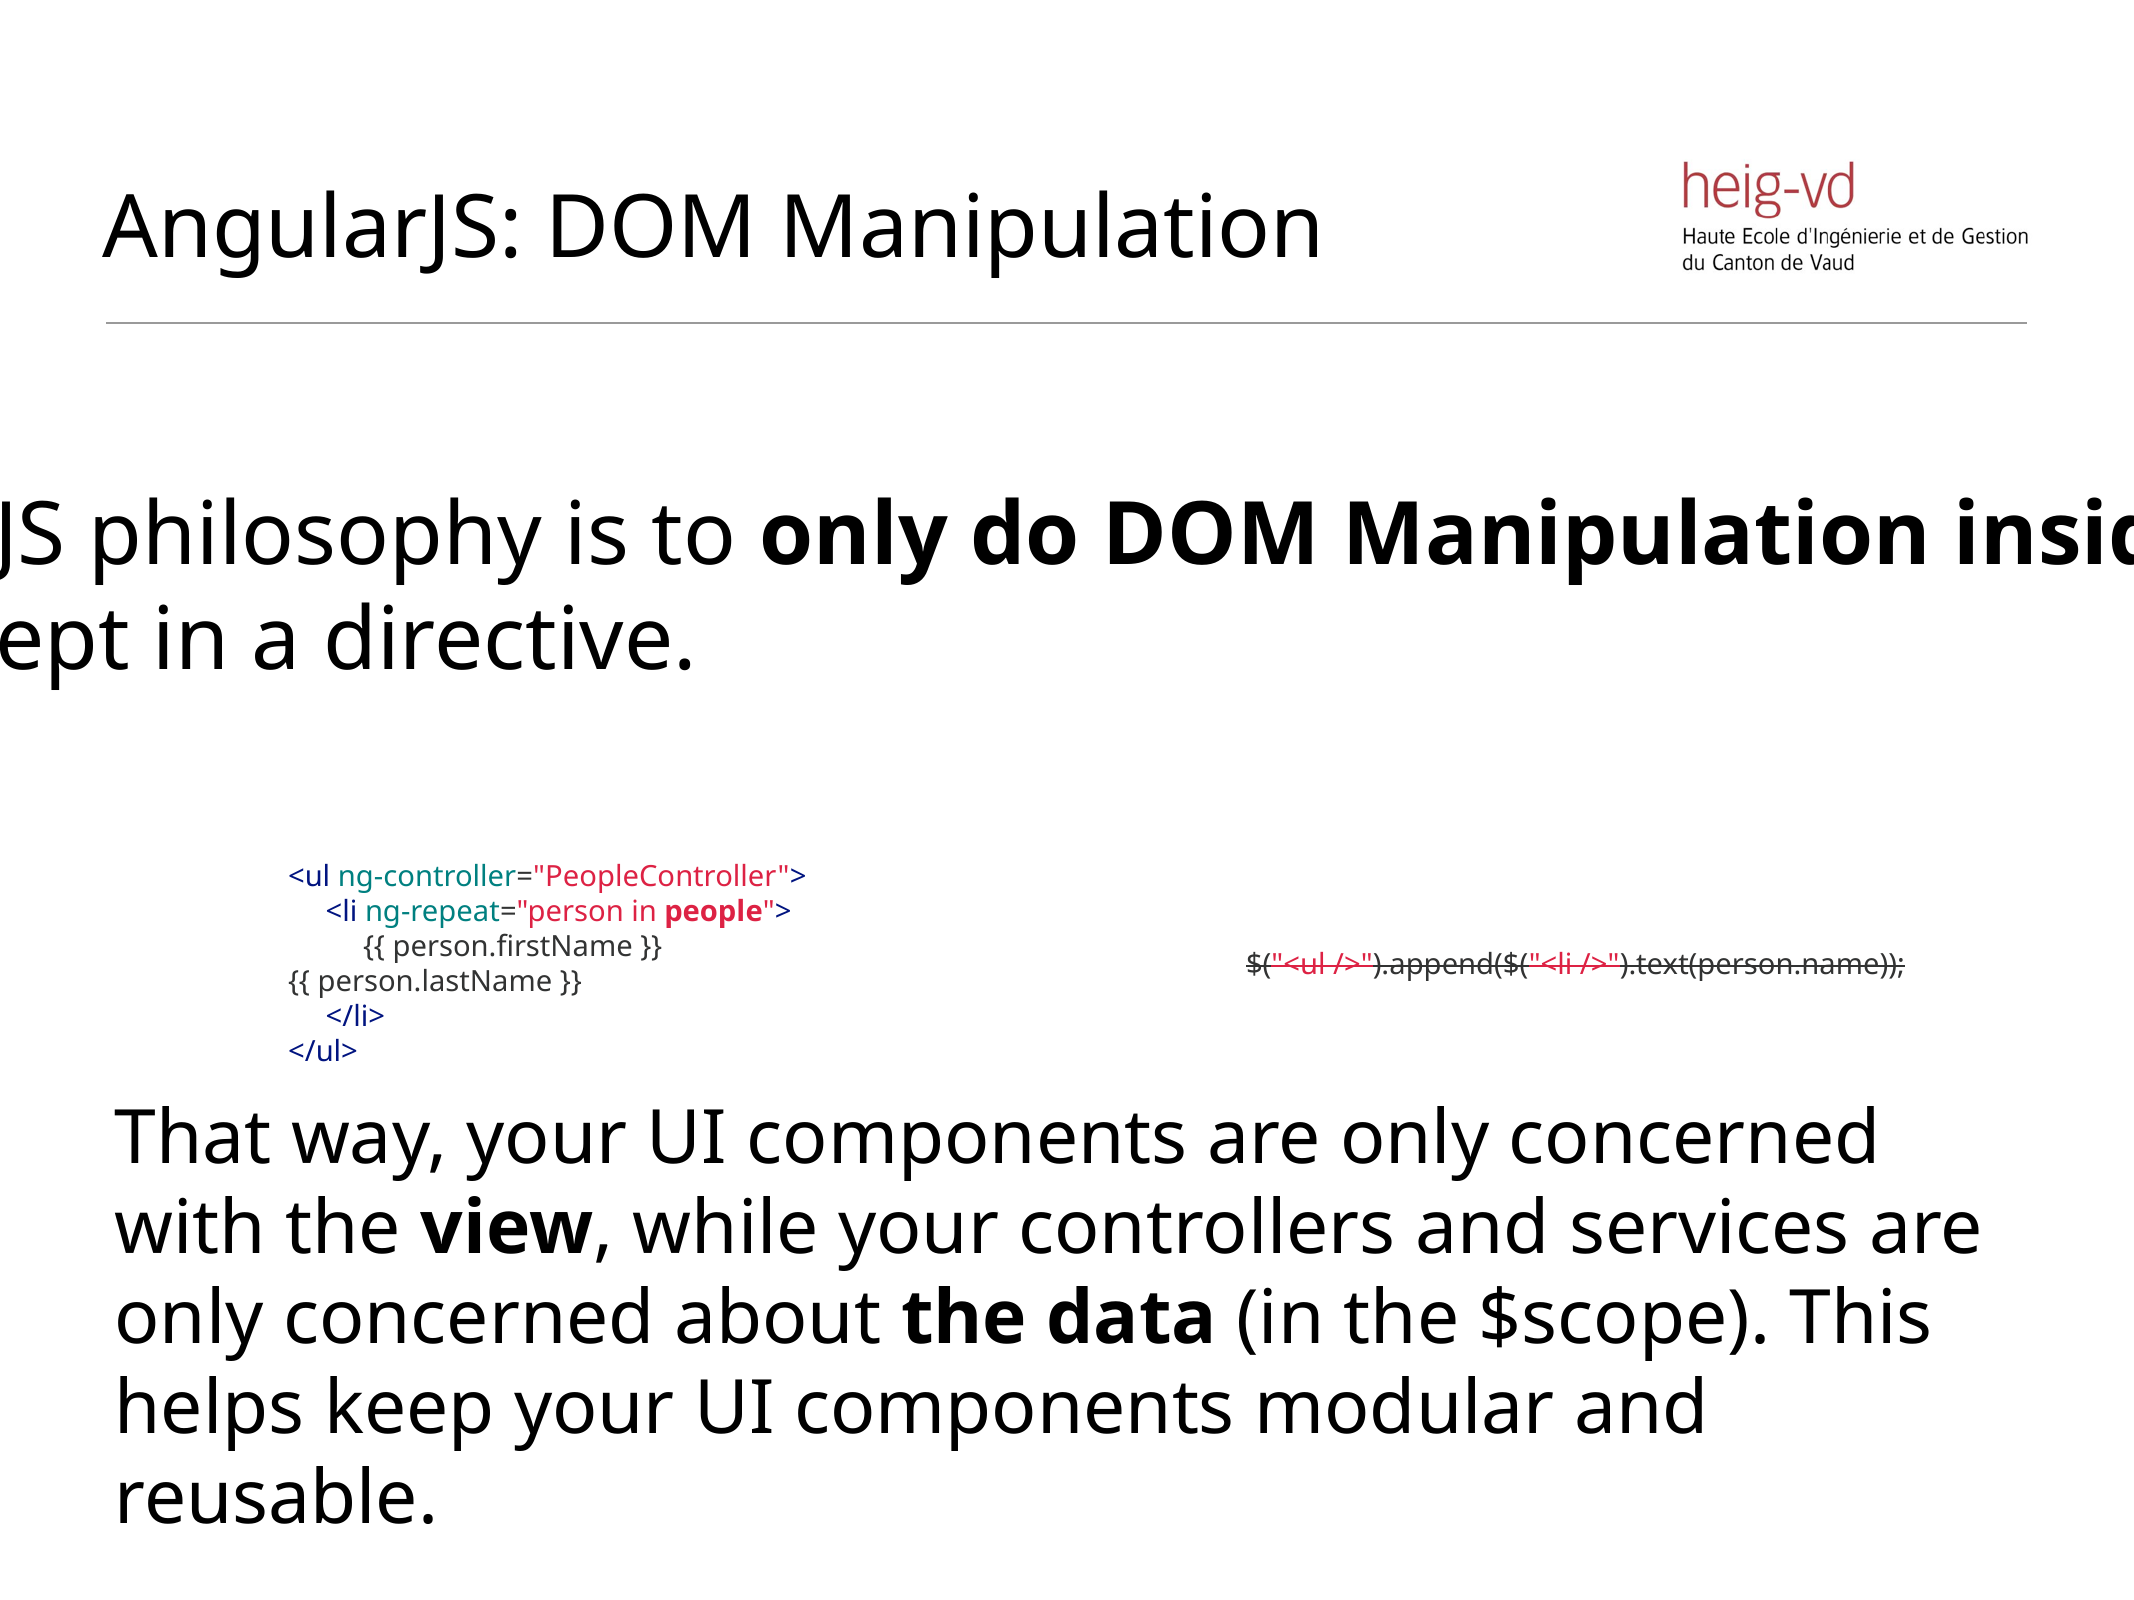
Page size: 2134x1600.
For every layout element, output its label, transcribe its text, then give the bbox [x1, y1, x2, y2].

text_box $("<ul />").append($("<li />").text(person.name)); [1237, 936, 1914, 989]
text_box <ul ng-controller="PeopleController"> <li ng-repeat="person in people"> {{ person.firstName }} {{ person.lastName }} </li> </ul> [279, 866, 898, 1059]
text_box That way, your UI components are only concerned with the view, while your controllers and services are only concerned about the data (in the $scope). This helps keep your UI components modular and reusable. [106, 1080, 2027, 1548]
text_box It's important to understand that the AngularJS philosophy is to only do DOM Manipulation inside directives. In most AngularJS code, you will never use libraries such as jQuery directly except in a directive. [0, 468, 2134, 696]
title AngularJS: DOM Manipulation [93, 54, 2040, 284]
